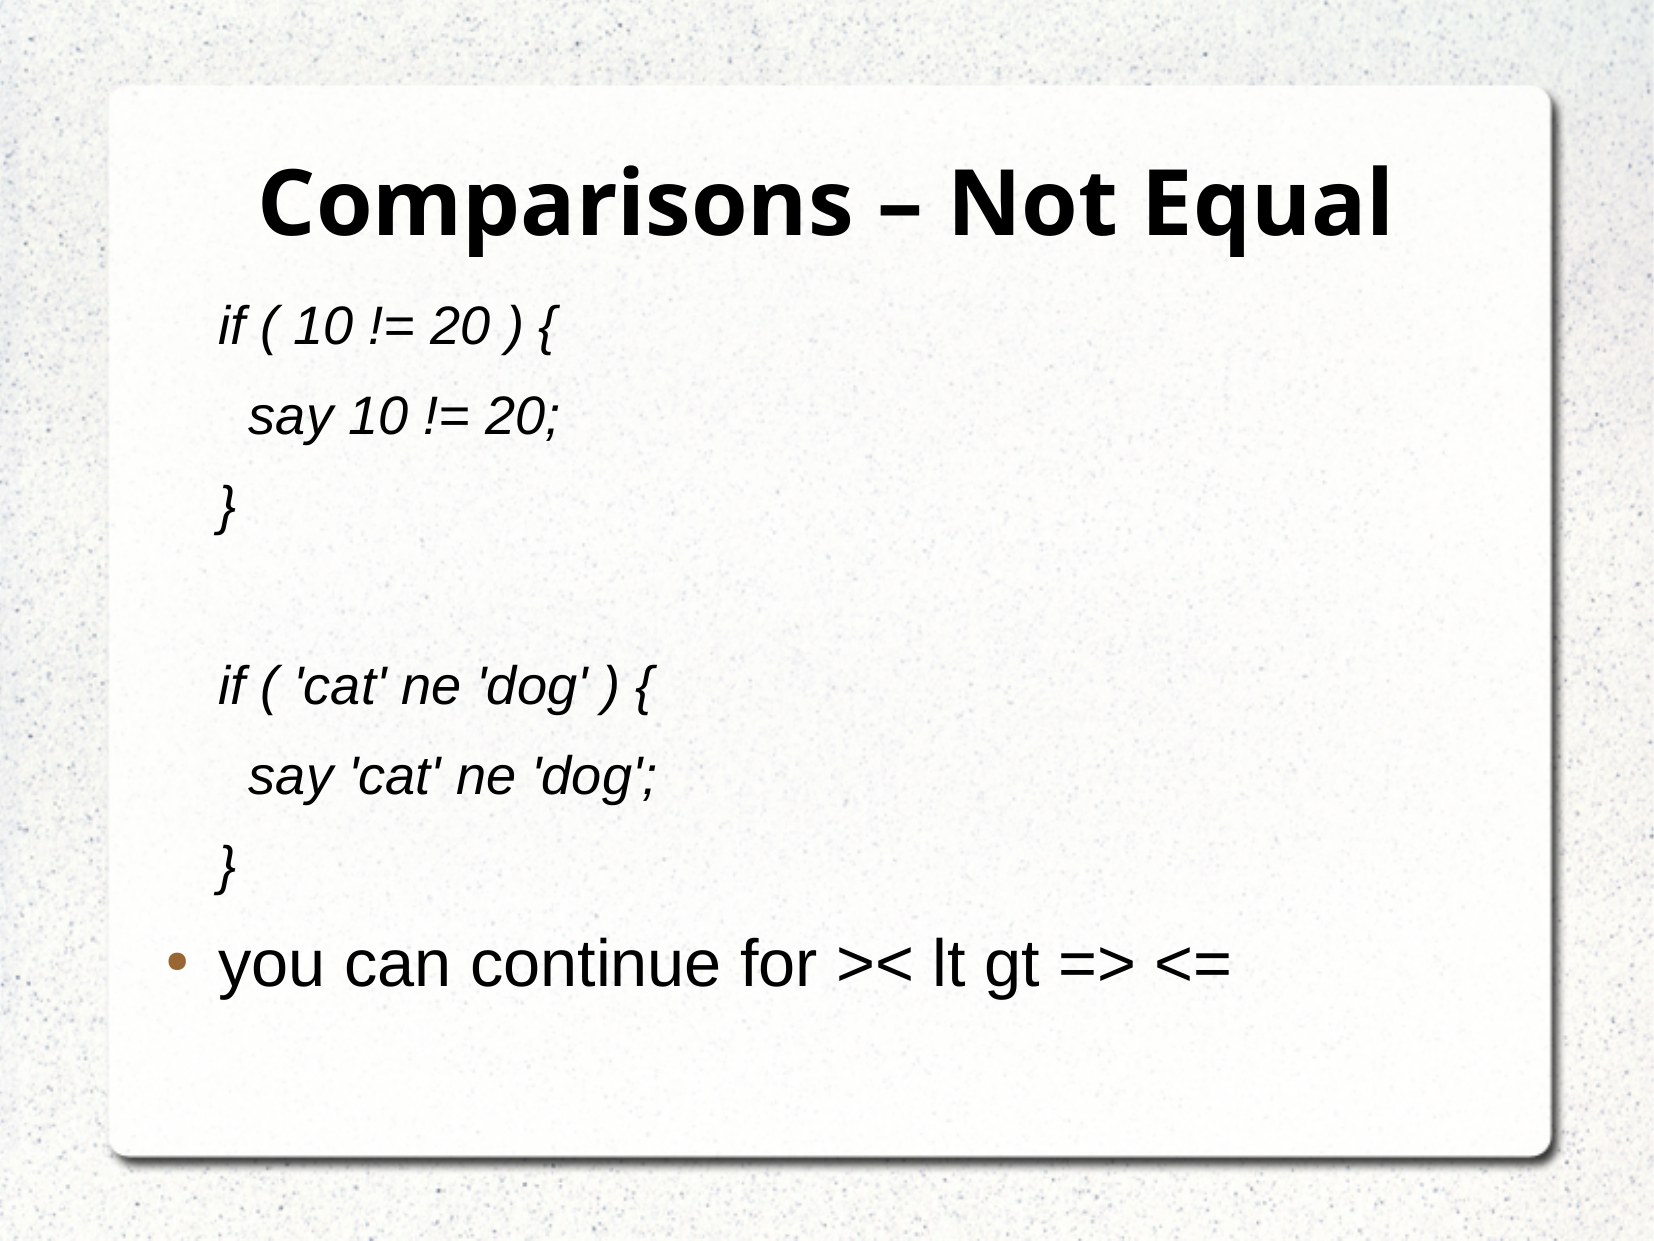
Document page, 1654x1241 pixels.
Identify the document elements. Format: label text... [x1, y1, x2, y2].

title Comparisons – Not Equal [118, 96, 1536, 304]
picture [0, 0, 1654, 1241]
list if ( 10 != 20 ) { say 10 != 20; } if ( 'cat' ne 'dog' ) { say 'cat' ne 'dog'; } you can continue for >< lt gt => <= [147, 295, 1506, 1091]
